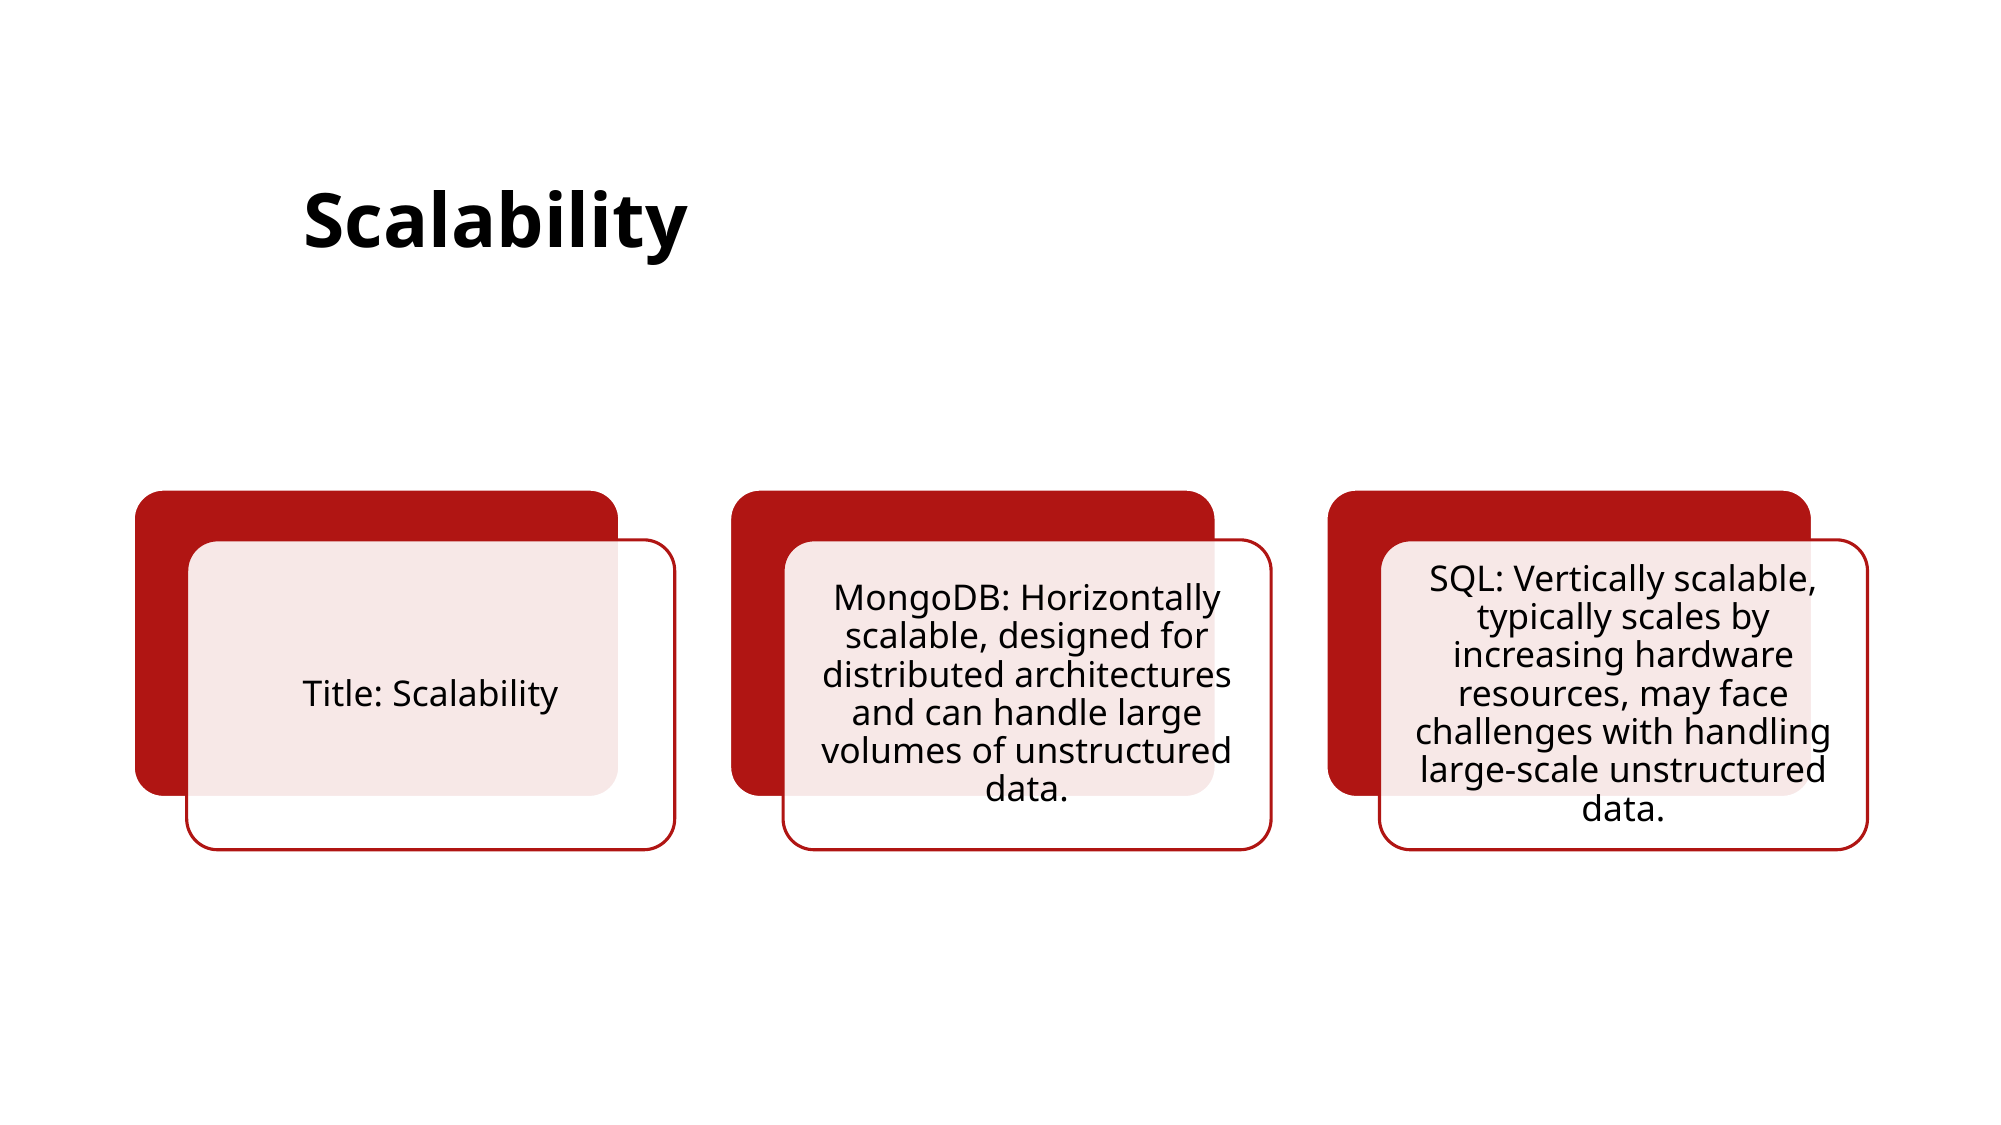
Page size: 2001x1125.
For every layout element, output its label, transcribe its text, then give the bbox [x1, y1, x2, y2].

text_box [728, 488, 1217, 799]
text_box Title: Scalability [186, 539, 675, 850]
text_box MongoDB: Horizontally scalable, designed for distributed architectures and can handle large volumes of unstructured data. [783, 539, 1272, 850]
text_box [1325, 488, 1814, 799]
text_box SQL: Vertically scalable, typically scales by increasing hardware resources, may face challenges with handling large-scale unstructured data. [1379, 539, 1868, 850]
title Scalability [288, 131, 1712, 304]
text_box [132, 488, 621, 799]
